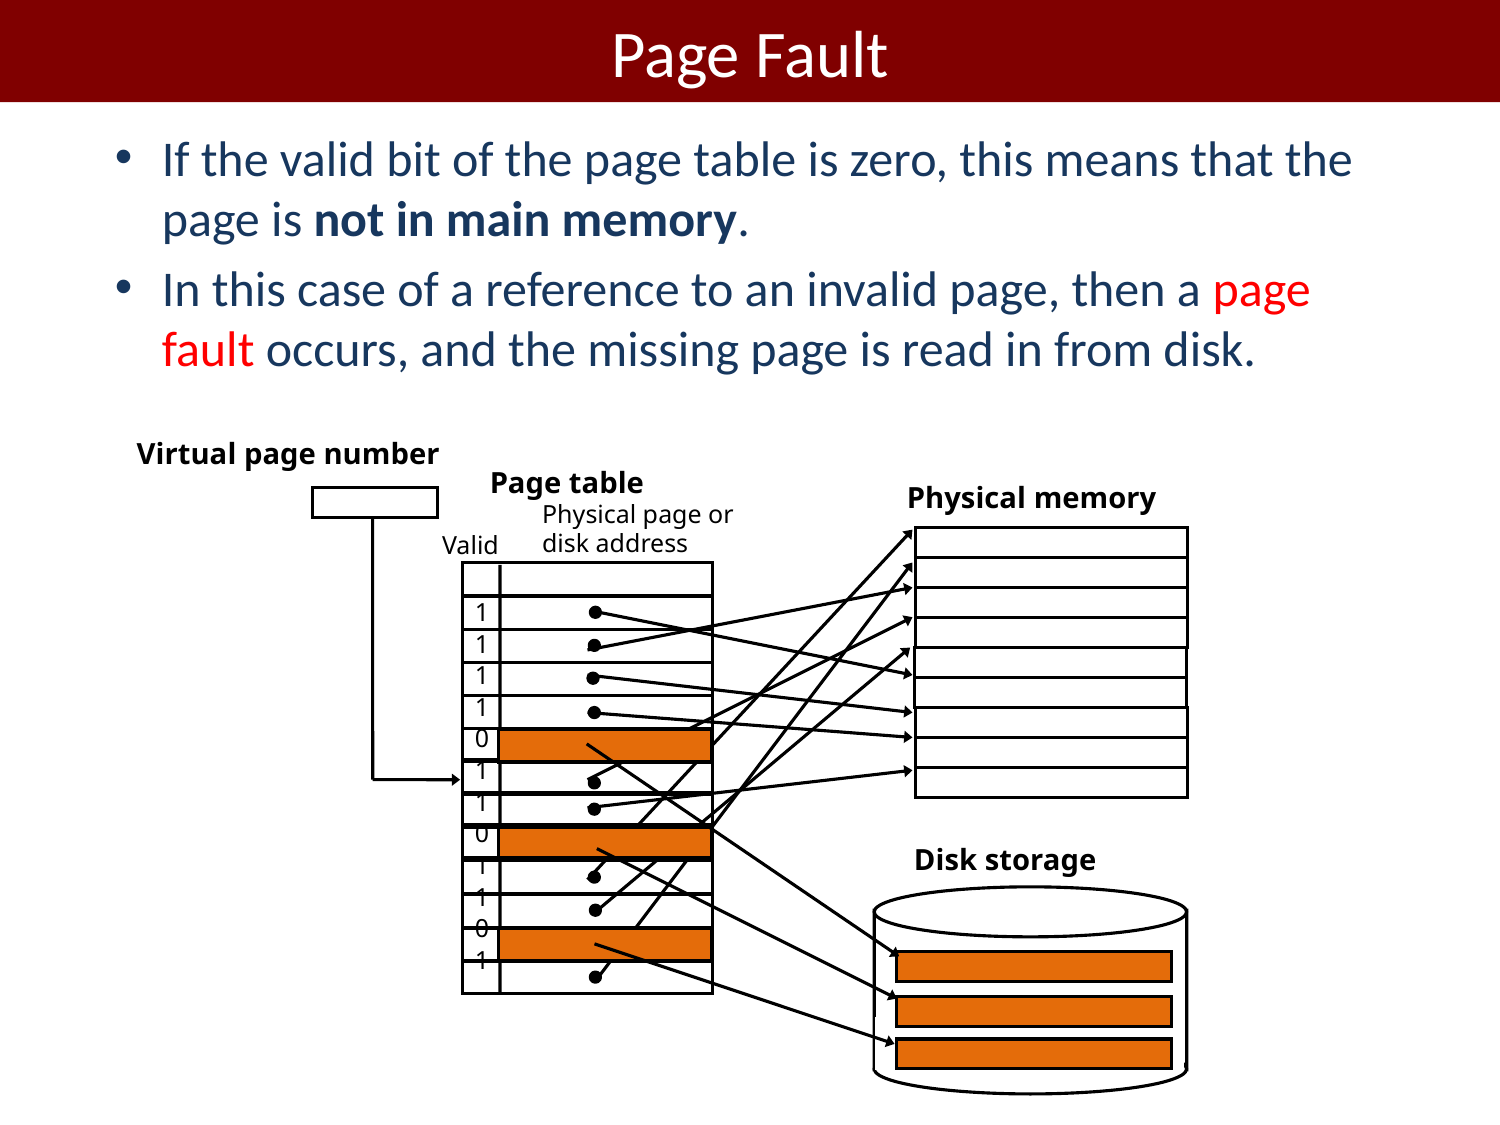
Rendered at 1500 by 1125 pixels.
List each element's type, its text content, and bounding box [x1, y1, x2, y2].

text_box Disk storage [899, 838, 1175, 884]
text_box [896, 951, 1172, 982]
text_box Virtual page number [121, 433, 504, 479]
text_box 1 1 1 1 0 1 1 0 1 1 0 1 [464, 827, 498, 856]
text_box [590, 607, 600, 617]
text_box [588, 677, 598, 683]
list If the valid bit of the page table is zero, this means that the page is not in main memory. In this case of a reference to an invalid page, then a page fault occurs, and the missing page is read in from disk. [99, 119, 1413, 420]
text_box [589, 640, 599, 647]
text_box [590, 972, 600, 982]
title Page Fault [0, 0, 1500, 103]
text_box [876, 996, 1183, 1069]
text_box Physical page or disk address [527, 497, 957, 565]
text_box [498, 930, 711, 960]
text_box [590, 873, 599, 882]
text_box [498, 827, 711, 856]
text_box [589, 778, 599, 788]
text_box 1 1 1 1 0 1 1 0 1 1 0 1 [464, 730, 498, 760]
text_box Physical memory [892, 477, 1193, 522]
text_box 1 1 1 1 0 1 1 0 1 1 0 1 [464, 930, 498, 960]
text_box [498, 730, 711, 760]
text_box [590, 905, 600, 915]
text_box Page table [474, 462, 750, 508]
text_box Valid [427, 522, 528, 568]
text_box 1 1 1 1 0 1 1 0 1 1 0 1 [460, 593, 548, 983]
text_box [589, 809, 599, 814]
